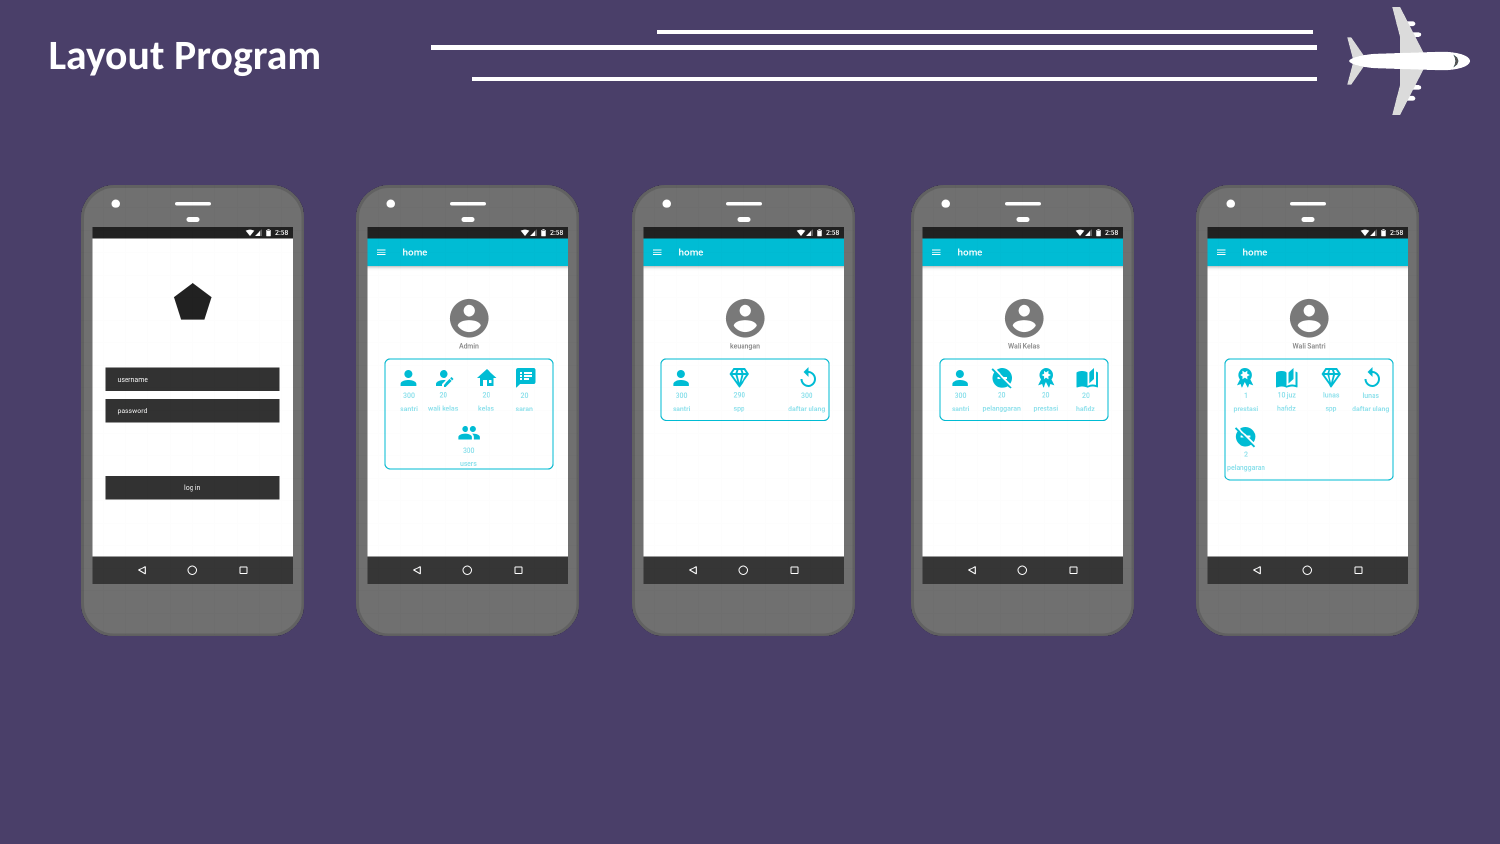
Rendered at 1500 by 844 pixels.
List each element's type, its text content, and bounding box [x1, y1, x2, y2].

text_box Layout Program [33, 20, 337, 86]
picture [632, 185, 855, 636]
picture [1347, 7, 1471, 115]
picture [911, 185, 1134, 636]
picture [81, 185, 304, 636]
picture [1196, 185, 1419, 636]
picture [356, 185, 579, 636]
